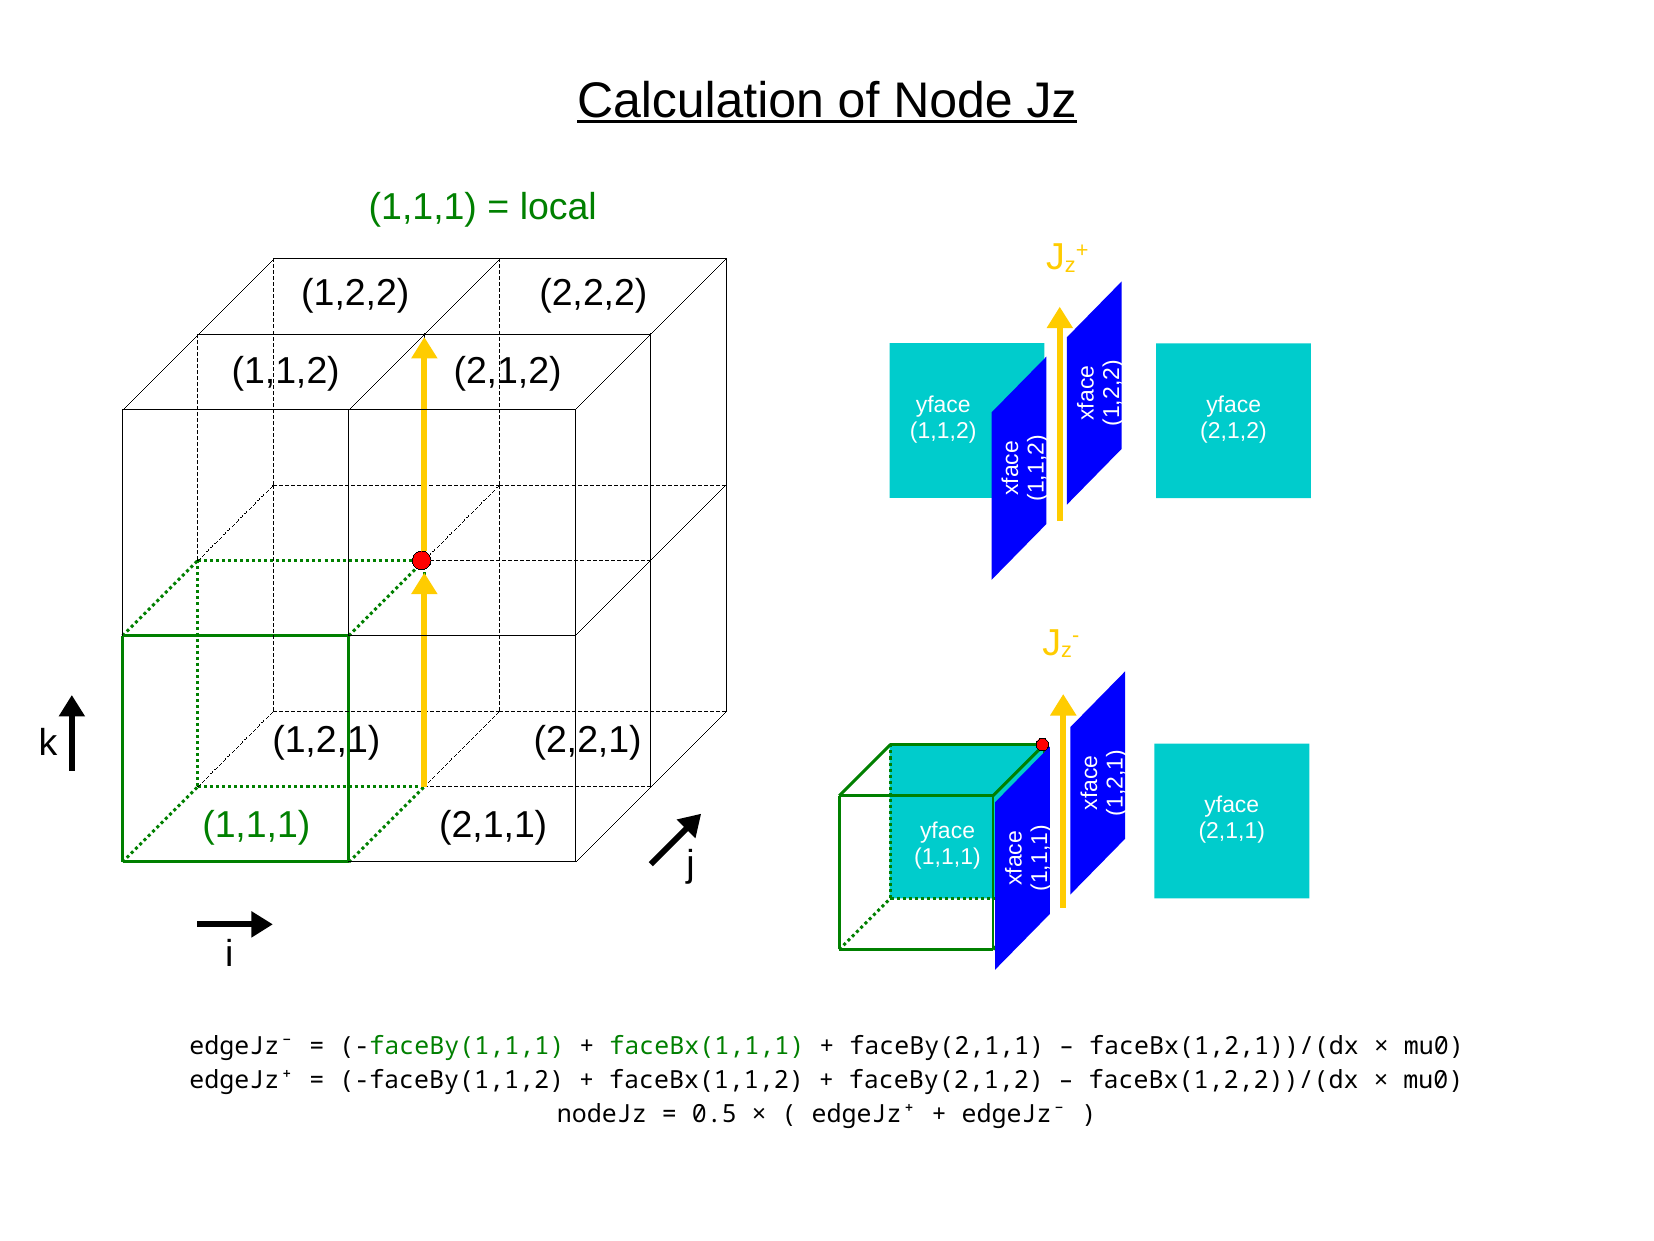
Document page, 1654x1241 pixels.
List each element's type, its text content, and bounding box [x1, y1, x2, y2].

text_box xface (1,2,1) [1068, 733, 1136, 833]
text_box edgeJz⁻ = (-faceBy(1,1,1) + faceBx(1,1,1) + faceBy(2,1,1) – faceBx(1,2,1))/(dx × mu0) edgeJz⁺ = (-faceBy(1,1,2) + faceBx(1,1,2) + faceBy(2,1,2) – faceBx(1,2,2))/(dx × mu0) nodeJz = 0.5 × ( edgeJz⁺ + edgeJz⁻ ) [26, 1020, 1627, 1111]
text_box xface (1,1,1) [993, 808, 1061, 909]
text_box (2,1,2) [438, 341, 577, 399]
text_box yface (1,1,2) [889, 384, 997, 468]
text_box [1066, 299, 1122, 343]
text_box (2,1,1) [424, 795, 563, 853]
text_box (2,2,2) [524, 263, 663, 321]
text_box [995, 909, 1050, 970]
text_box (1,1,2) [216, 341, 355, 399]
text_box [889, 797, 992, 899]
text_box (2,2,1) [518, 711, 657, 769]
text_box (1,2,1) [257, 711, 396, 769]
text_box [1066, 443, 1122, 505]
text_box j [661, 834, 720, 892]
text_box [1070, 685, 1126, 733]
text_box k [18, 714, 77, 771]
text_box [889, 468, 990, 498]
text_box Calculation of Node Jz [468, 64, 1186, 136]
text_box [991, 519, 1047, 580]
text_box yface (2,1,1) [1178, 784, 1286, 869]
text_box [889, 738, 1050, 808]
text_box [1070, 833, 1126, 895]
text_box Jz+ [1031, 228, 1158, 299]
text_box (1,2,2) [286, 263, 425, 321]
text_box (1,1,1) [178, 795, 335, 853]
text_box (1,1,1) = local [277, 177, 689, 235]
text_box [412, 550, 432, 570]
text_box [1154, 743, 1310, 899]
text_box [889, 343, 1047, 418]
text_box i [200, 924, 259, 982]
text_box xface (1,1,2) [990, 418, 1057, 519]
text_box xface (1,2,2) [1065, 343, 1133, 443]
text_box Jz- [1027, 613, 1154, 685]
text_box yface (1,1,1) [894, 810, 992, 895]
text_box [1156, 343, 1311, 499]
text_box yface (2,1,2) [1180, 384, 1288, 468]
